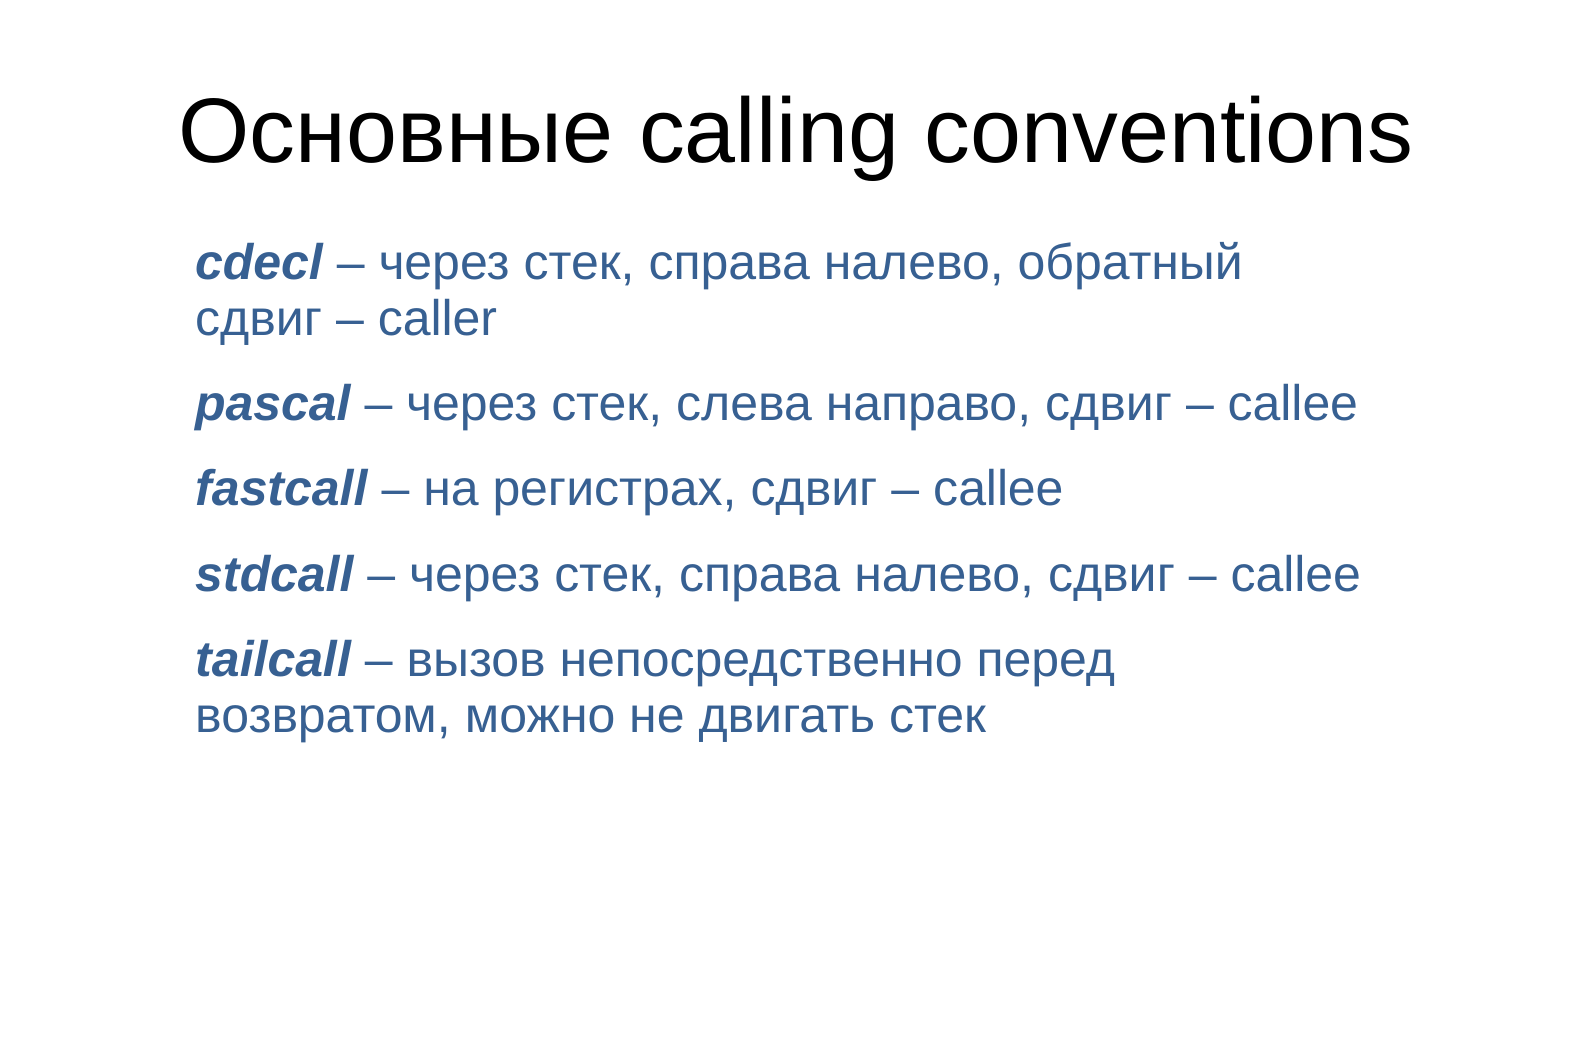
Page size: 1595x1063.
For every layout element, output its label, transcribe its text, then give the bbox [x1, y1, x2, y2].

title Основные calling conventions [79, 49, 1515, 213]
text_box cdecl – через стек, справа налево, обратный сдвиг – caller pascal – через стек, слева направо, сдвиг – callee fastcall – на регистрах, сдвиг – callee stdcall – через стек, справа налево, сдвиг – callee tailcall – вызов непосредственно перед возвратом, можно не двигать стек [180, 226, 1388, 751]
